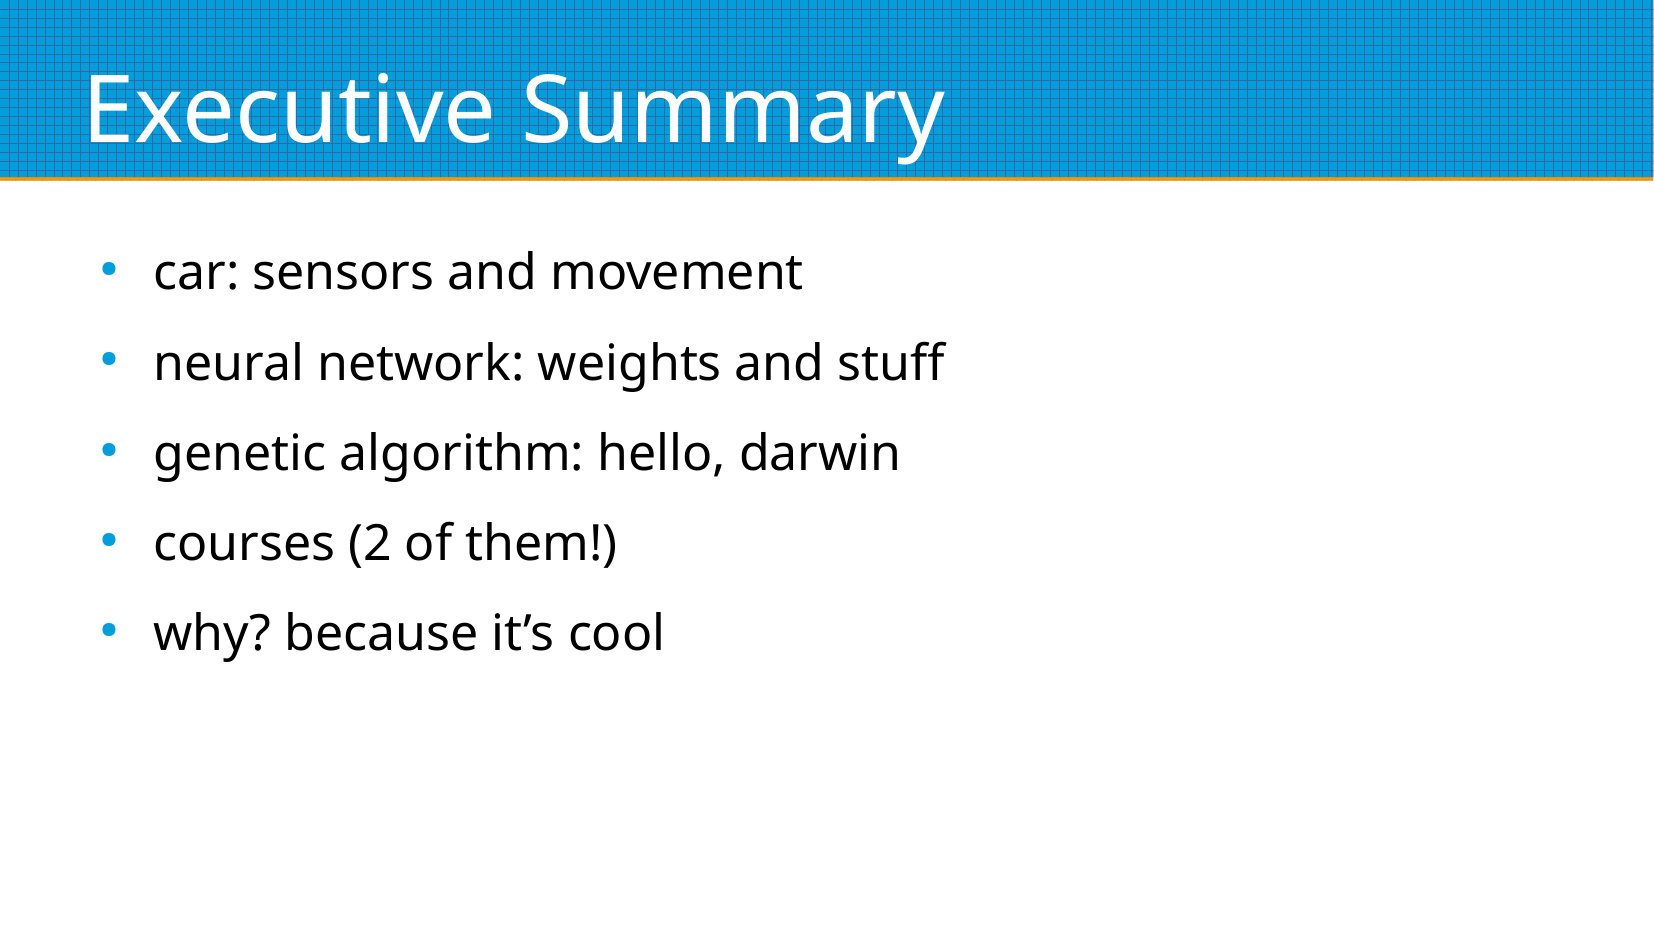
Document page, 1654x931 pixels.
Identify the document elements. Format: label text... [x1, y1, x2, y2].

list car: sensors and movement neural network: weights and stuff genetic algorithm: hello, darwin courses (2 of them!) why? because it’s cool [82, 236, 1563, 811]
title Executive Summary [82, 14, 1571, 171]
